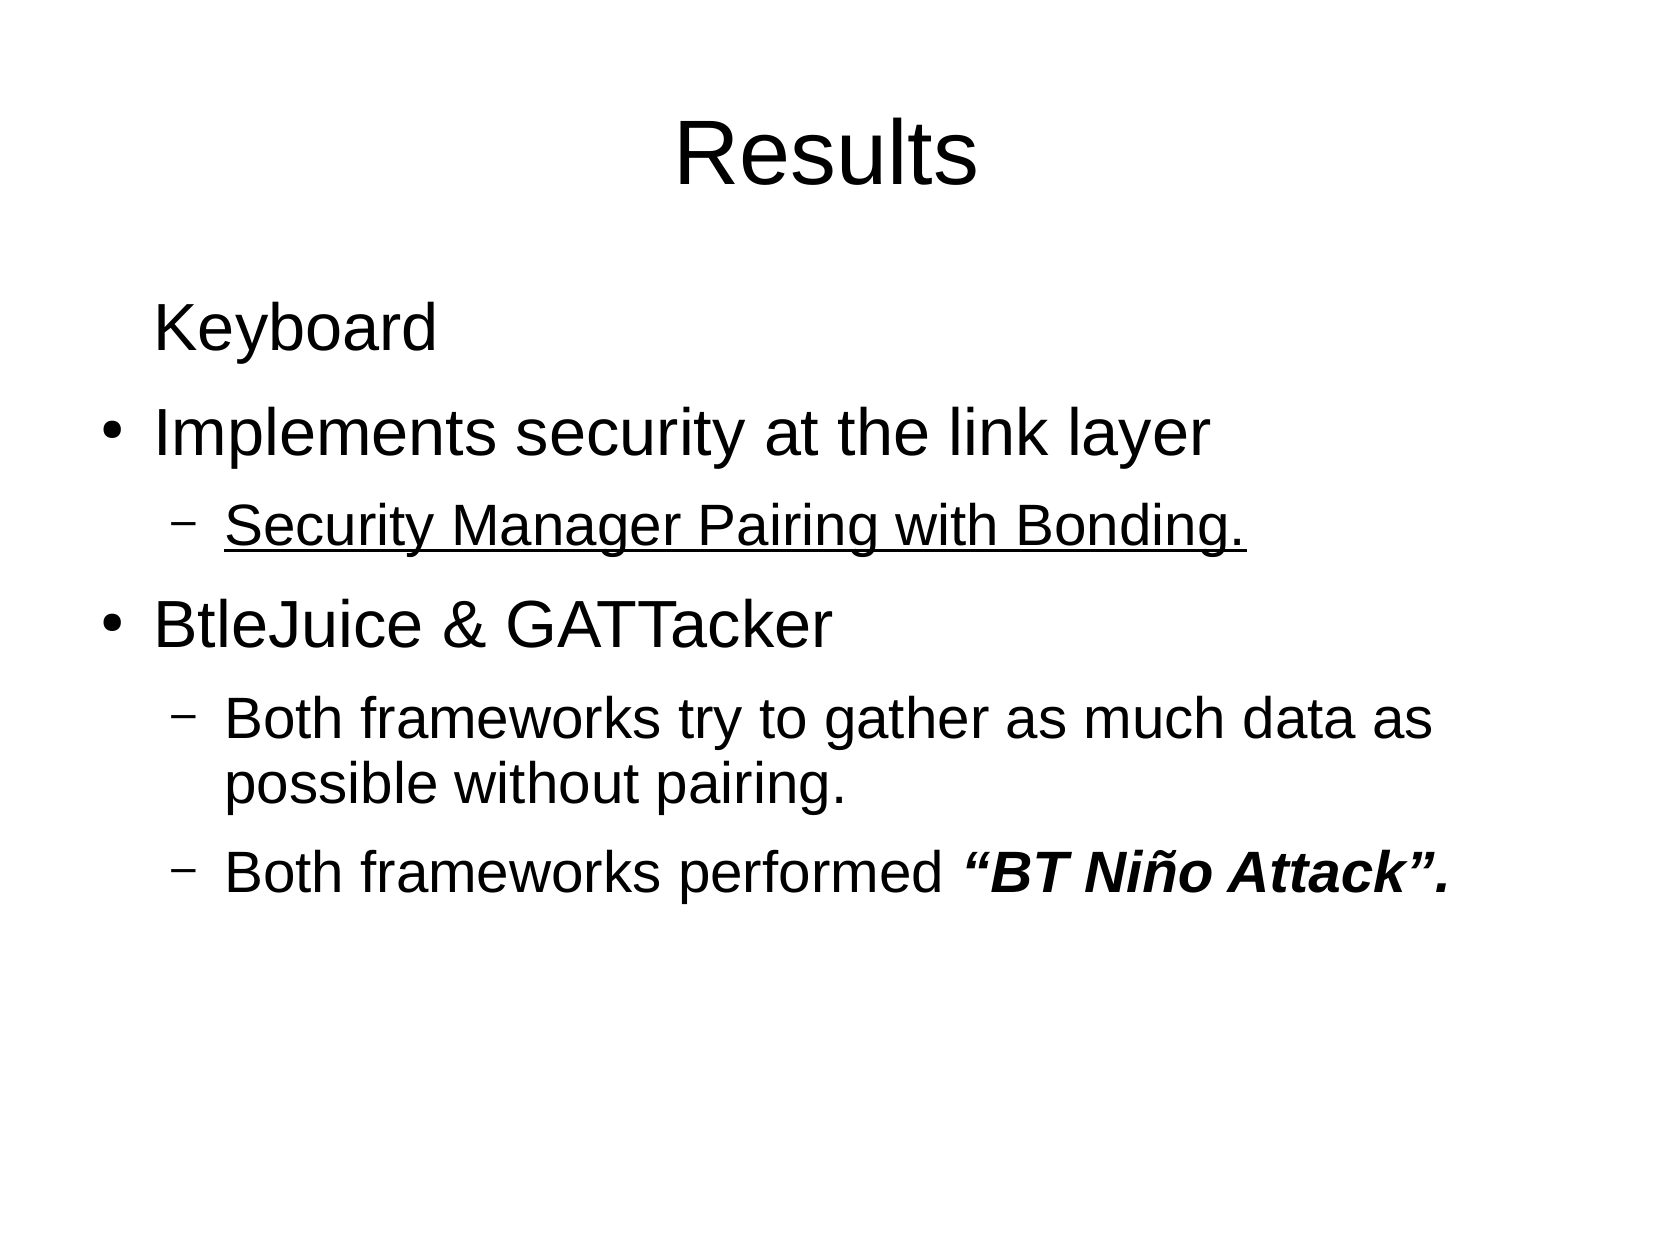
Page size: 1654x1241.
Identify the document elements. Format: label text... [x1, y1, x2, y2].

list Keyboard Implements security at the link layer Security Manager Pairing with Bonding. BtleJuice & GATTacker Both frameworks try to gather as much data as possible without pairing. Both frameworks performed “BT Niño Attack”. [82, 290, 1571, 1010]
title Results [82, 49, 1571, 257]
